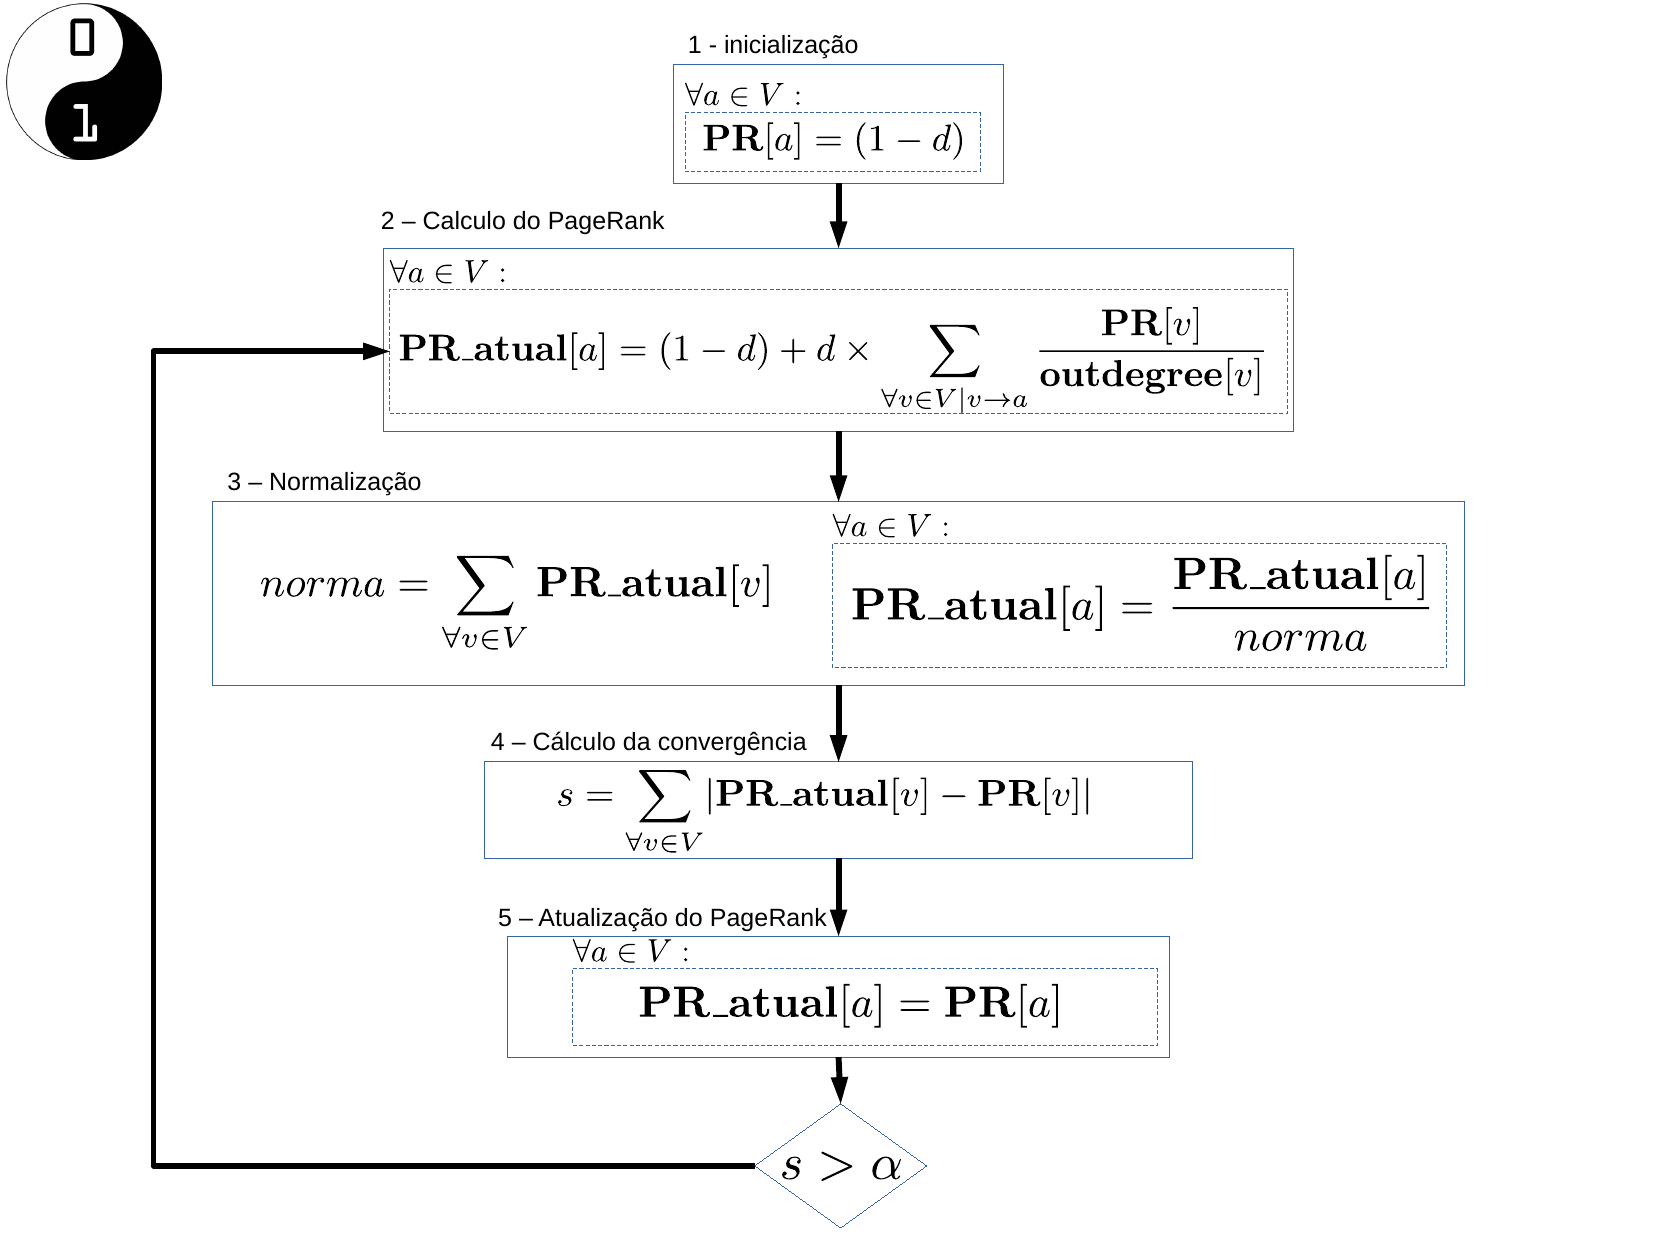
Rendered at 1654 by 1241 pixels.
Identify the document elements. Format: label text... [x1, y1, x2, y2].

text_box [755, 1103, 927, 1228]
text_box 5 – Atualização do PageRank [483, 896, 939, 939]
picture [6, 3, 162, 160]
text_box 3 – Normalização [212, 460, 438, 504]
text_box [383, 248, 1294, 432]
text_box [484, 761, 1193, 859]
text_box [212, 501, 1465, 686]
text_box 4 – Cálculo da convergência [476, 720, 823, 764]
text_box [507, 936, 1170, 1058]
text_box [673, 64, 1004, 184]
text_box 1 - inicialização [673, 23, 875, 67]
text_box 2 – Calculo do PageRank [366, 199, 681, 243]
